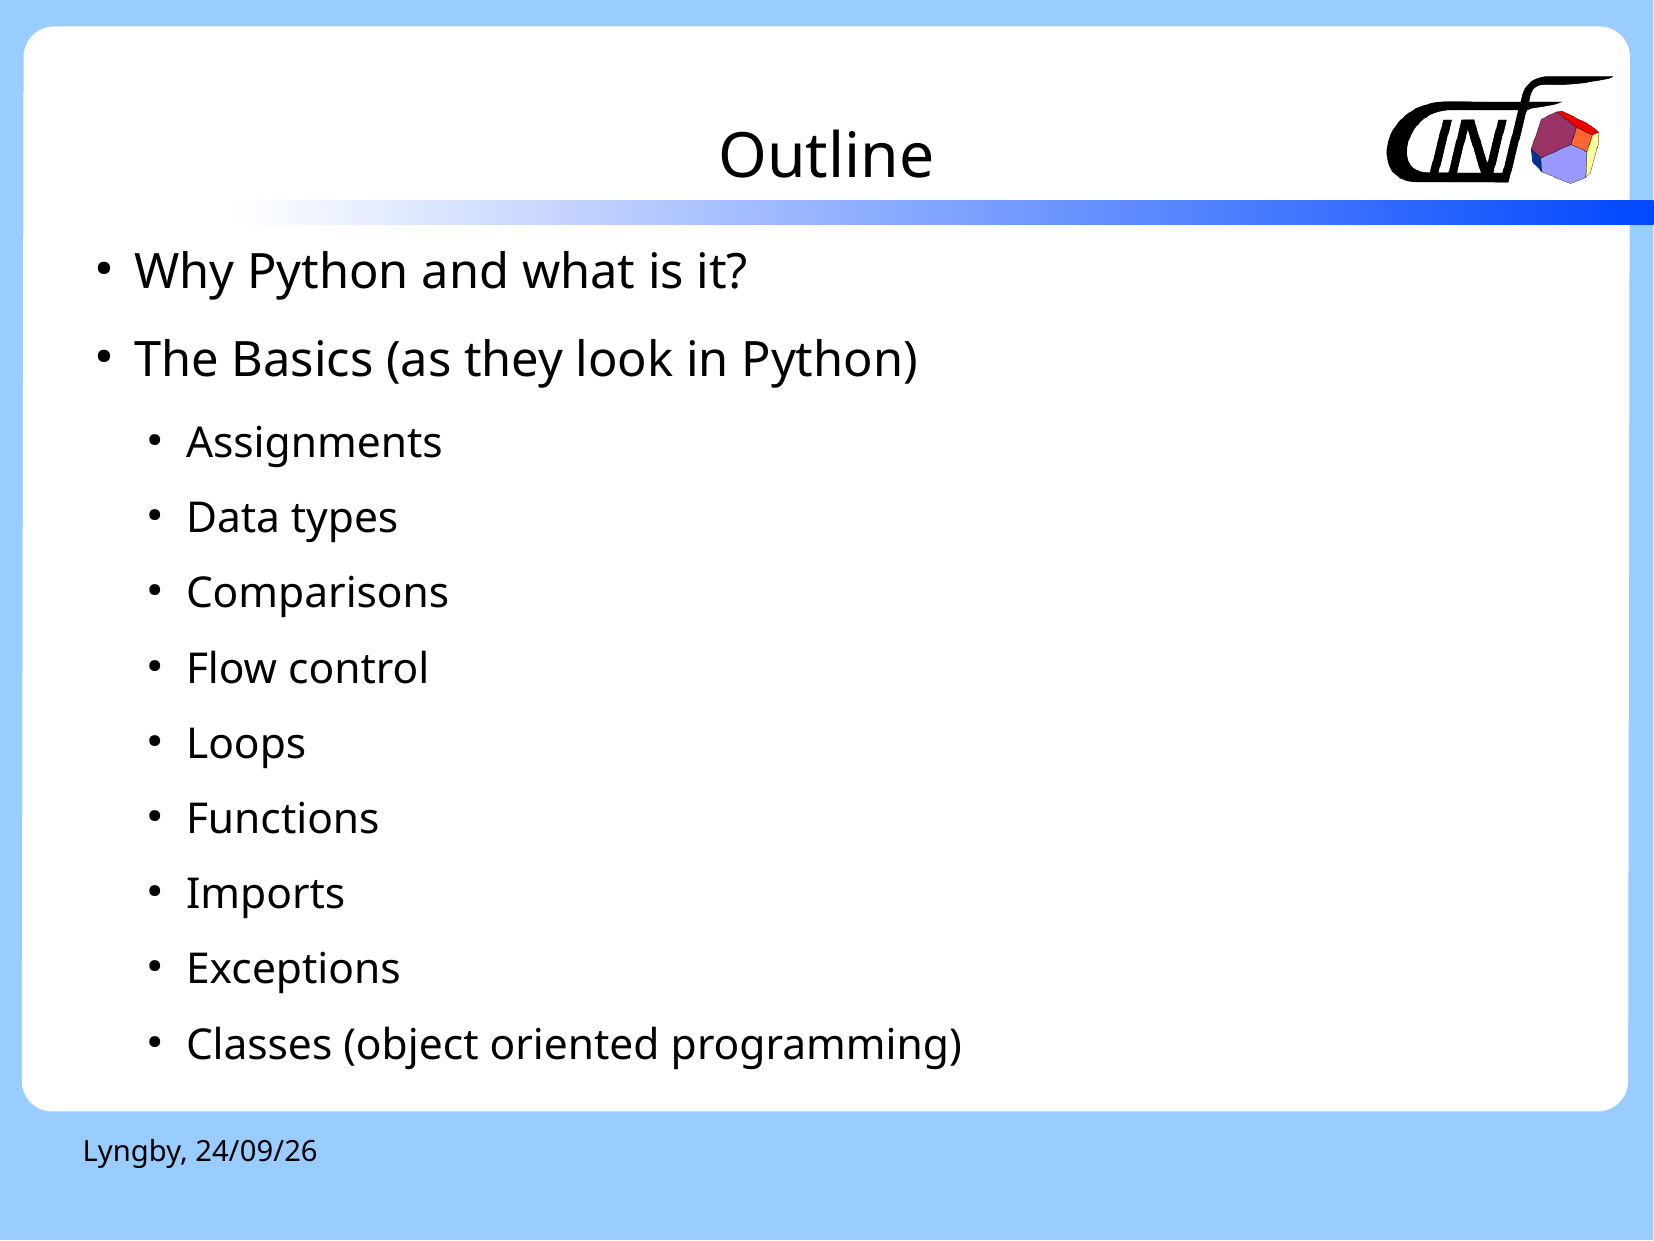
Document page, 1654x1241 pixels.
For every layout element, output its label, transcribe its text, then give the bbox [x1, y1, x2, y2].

title Outline [82, 49, 1571, 236]
list Why Python and what is it? The Basics (as they look in Python) Assignments Data types Comparisons Flow control Loops Functions Imports Exceptions Classes (object oriented programming) [82, 236, 1571, 1075]
picture [1571, 76, 1613, 184]
